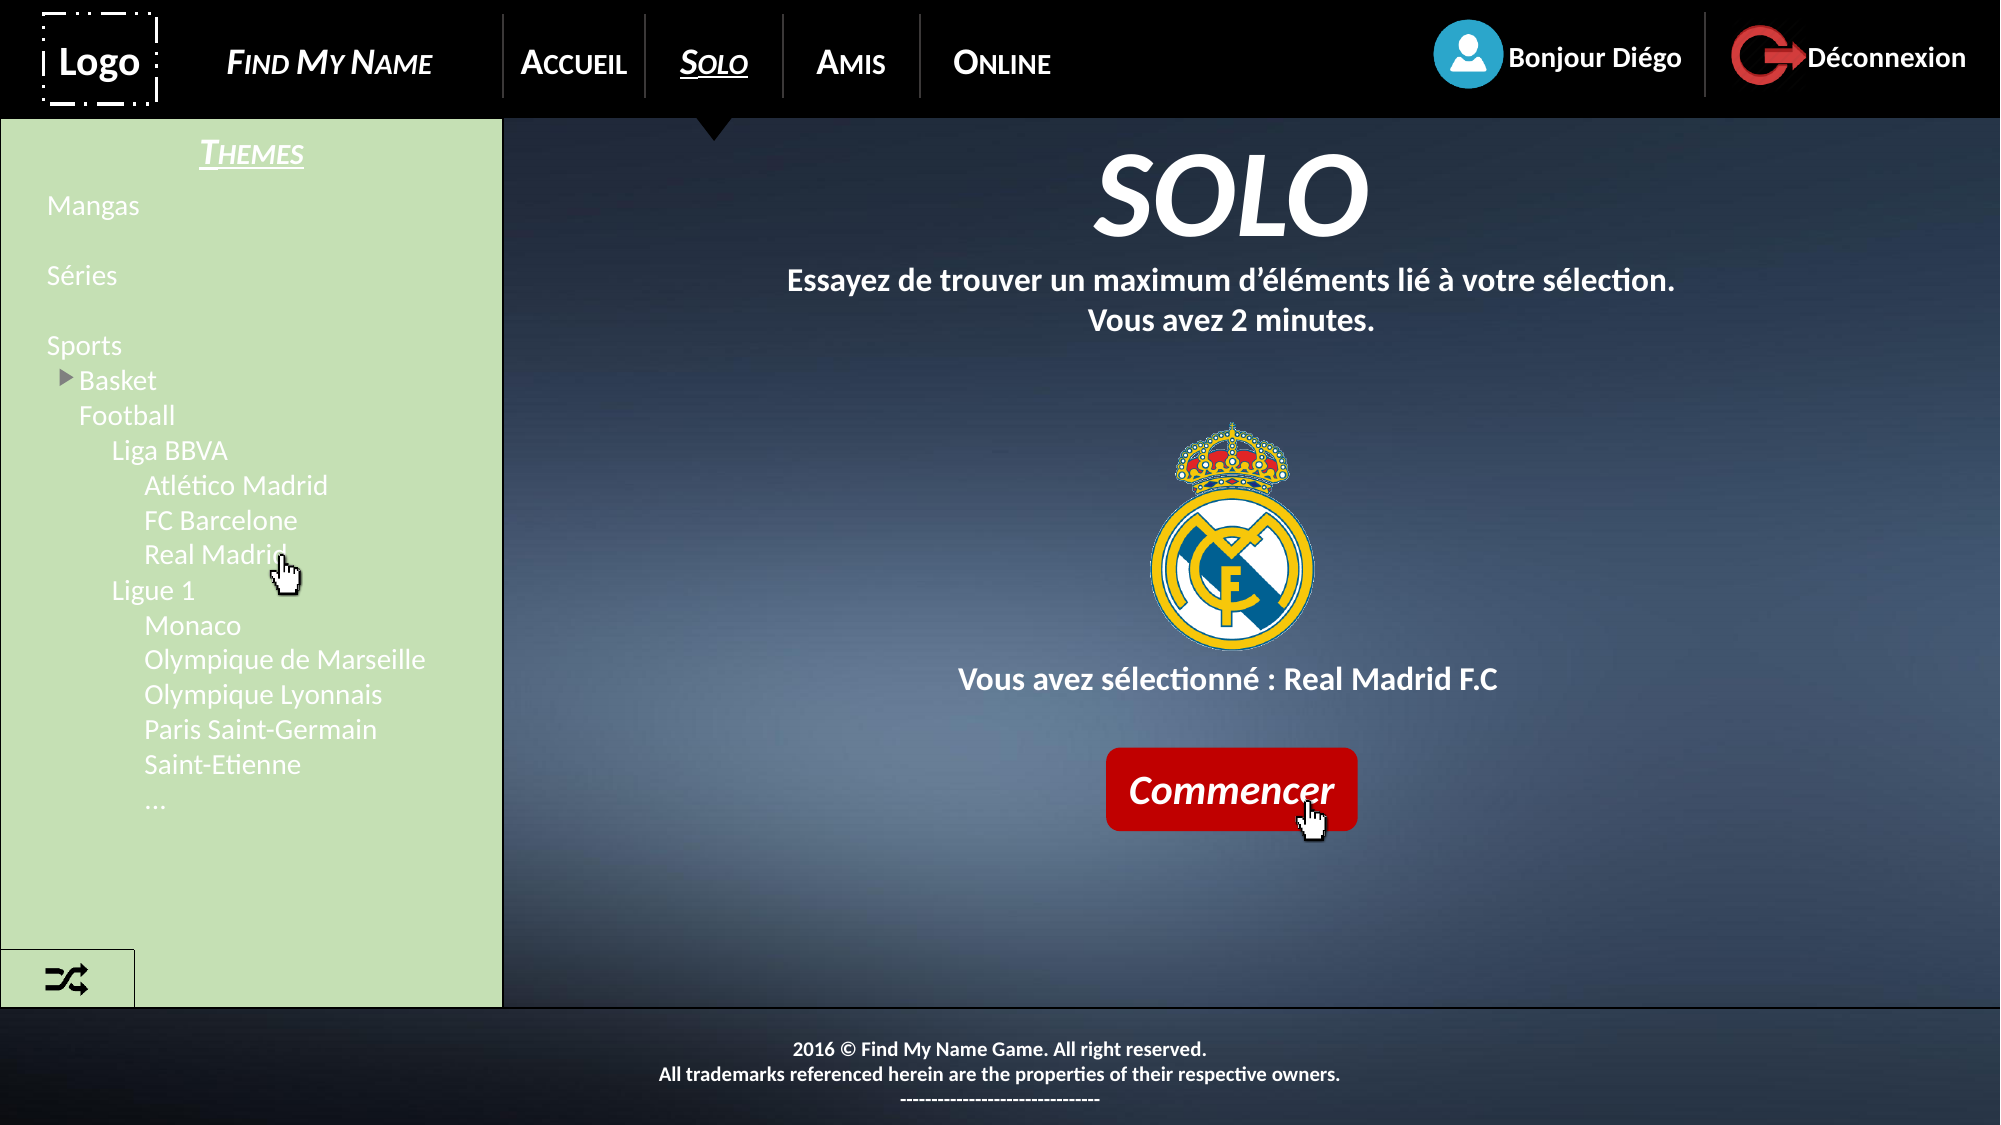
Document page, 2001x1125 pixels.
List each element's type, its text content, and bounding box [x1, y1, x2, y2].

text_box FIND MY NAME [211, 16, 448, 102]
text_box SOLO [1079, 120, 1385, 217]
picture [1181, 516, 1189, 524]
text_box SOLO [663, 16, 765, 102]
picture [267, 551, 303, 597]
text_box SOLO [1305, 167, 1352, 217]
picture [1432, 18, 1504, 90]
text_box Essayez de trouver un maximum d’éléments lié à votre sélection. Vous avez 2 minutes. [482, 217, 1982, 378]
text_box Bonjour Diégo [1421, 13, 1713, 98]
text_box Mangas Séries Sports Basket Football Liga BBVA Atlético Madrid FC Barcelone Real Madrid Ligue 1 Monaco Olympique de Marseille Olympique Lyonnais Paris Saint-Germain Saint-Etienne ... [32, 181, 472, 891]
text_box ONLINE [937, 16, 1068, 102]
text_box Vous avez sélectionné : Real Madrid F.C [482, 597, 1982, 757]
text_box [0, 950, 134, 1007]
text_box [0, 0, 2000, 1007]
text_box SOLO [1172, 167, 1219, 217]
picture [42, 954, 91, 1004]
text_box 2016 © Find My Name Game. All right reserved. All trademarks referenced herein are the properties of their respective owners. -------------------------------- [640, 1030, 1360, 1116]
text_box THEMES [182, 107, 321, 192]
picture [1165, 583, 1170, 597]
text_box Logo [43, 13, 157, 104]
text_box Commencer [1078, 757, 1386, 854]
text_box AMIS [800, 16, 902, 102]
text_box ACCUEIL [503, 16, 646, 102]
picture [1293, 797, 1329, 843]
text_box Déconnexion [1713, 13, 2000, 98]
picture [504, 118, 2000, 1007]
picture [1203, 567, 1240, 597]
picture [0, 1009, 2000, 1125]
